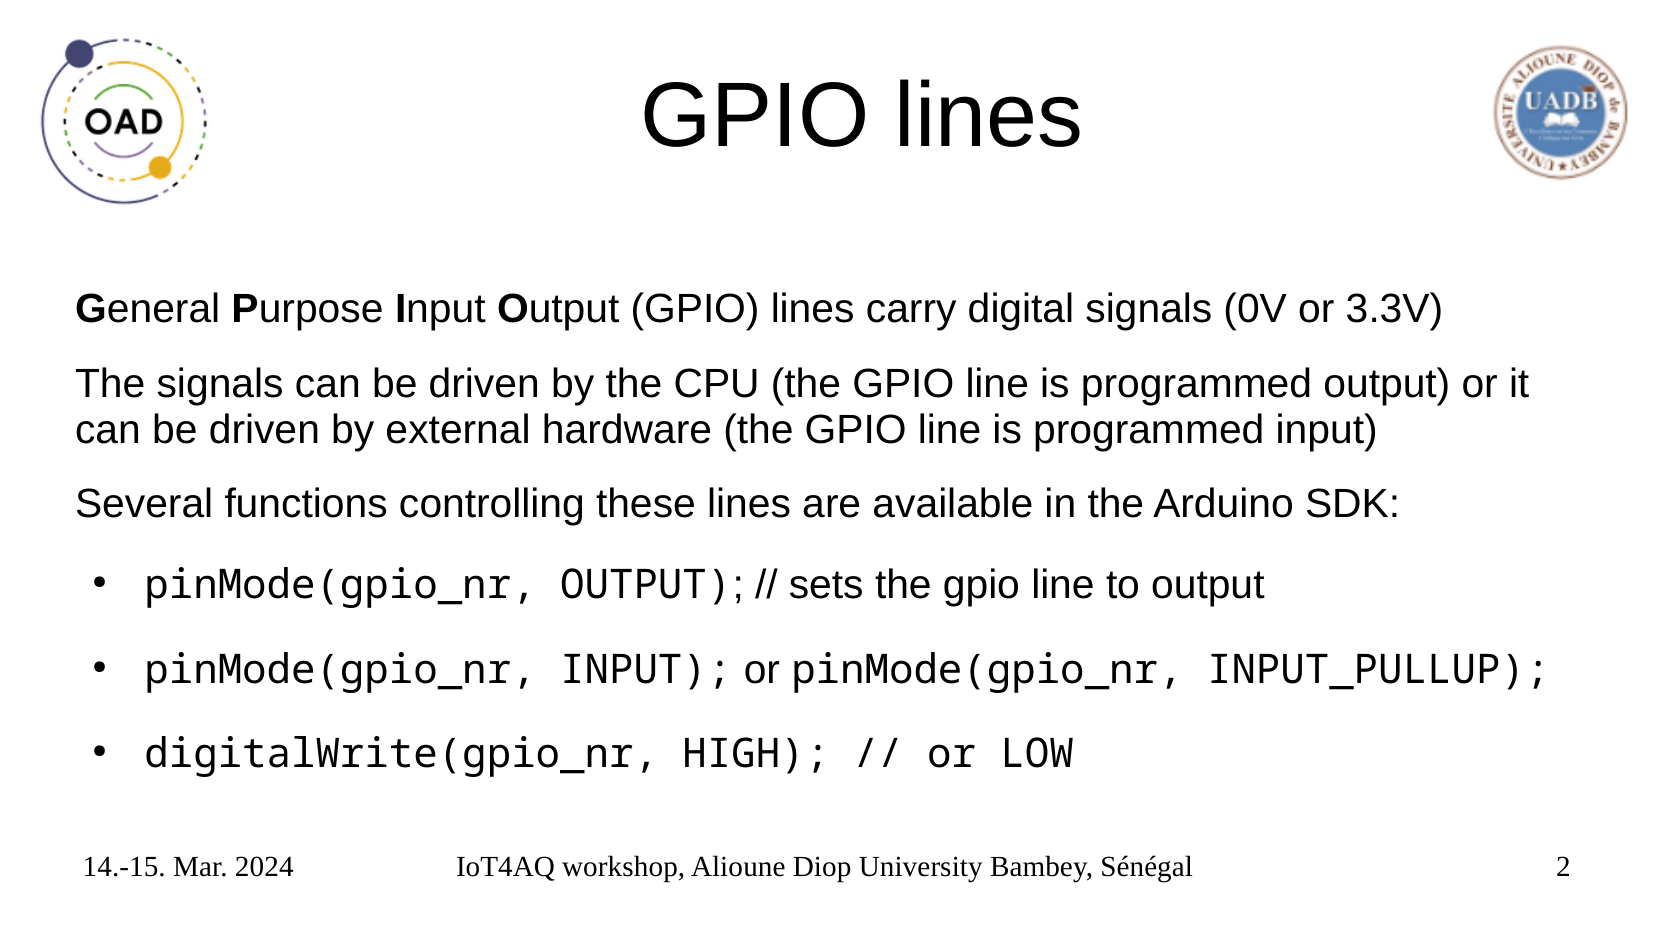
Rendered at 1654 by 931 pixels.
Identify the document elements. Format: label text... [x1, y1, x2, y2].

title GPIO lines [278, 37, 1446, 193]
picture [1482, 37, 1641, 188]
list General Purpose Input Output (GPIO) lines carry digital signals (0V or 3.3V) The signals can be driven by the CPU (the GPIO line is programmed output) or it can be driven by external hardware (the GPIO line is programmed input) Several functions controlling these lines are available in the Arduino SDK: pinMode(gpio_nr, OUTPUT); // sets the gpio line to output pinMode(gpio_nr, INPUT); or pinMode(gpio_nr, INPUT_PULLUP); digitalWrite(gpio_nr, HIGH); // or LOW [75, 285, 1564, 826]
picture [0, 24, 242, 225]
